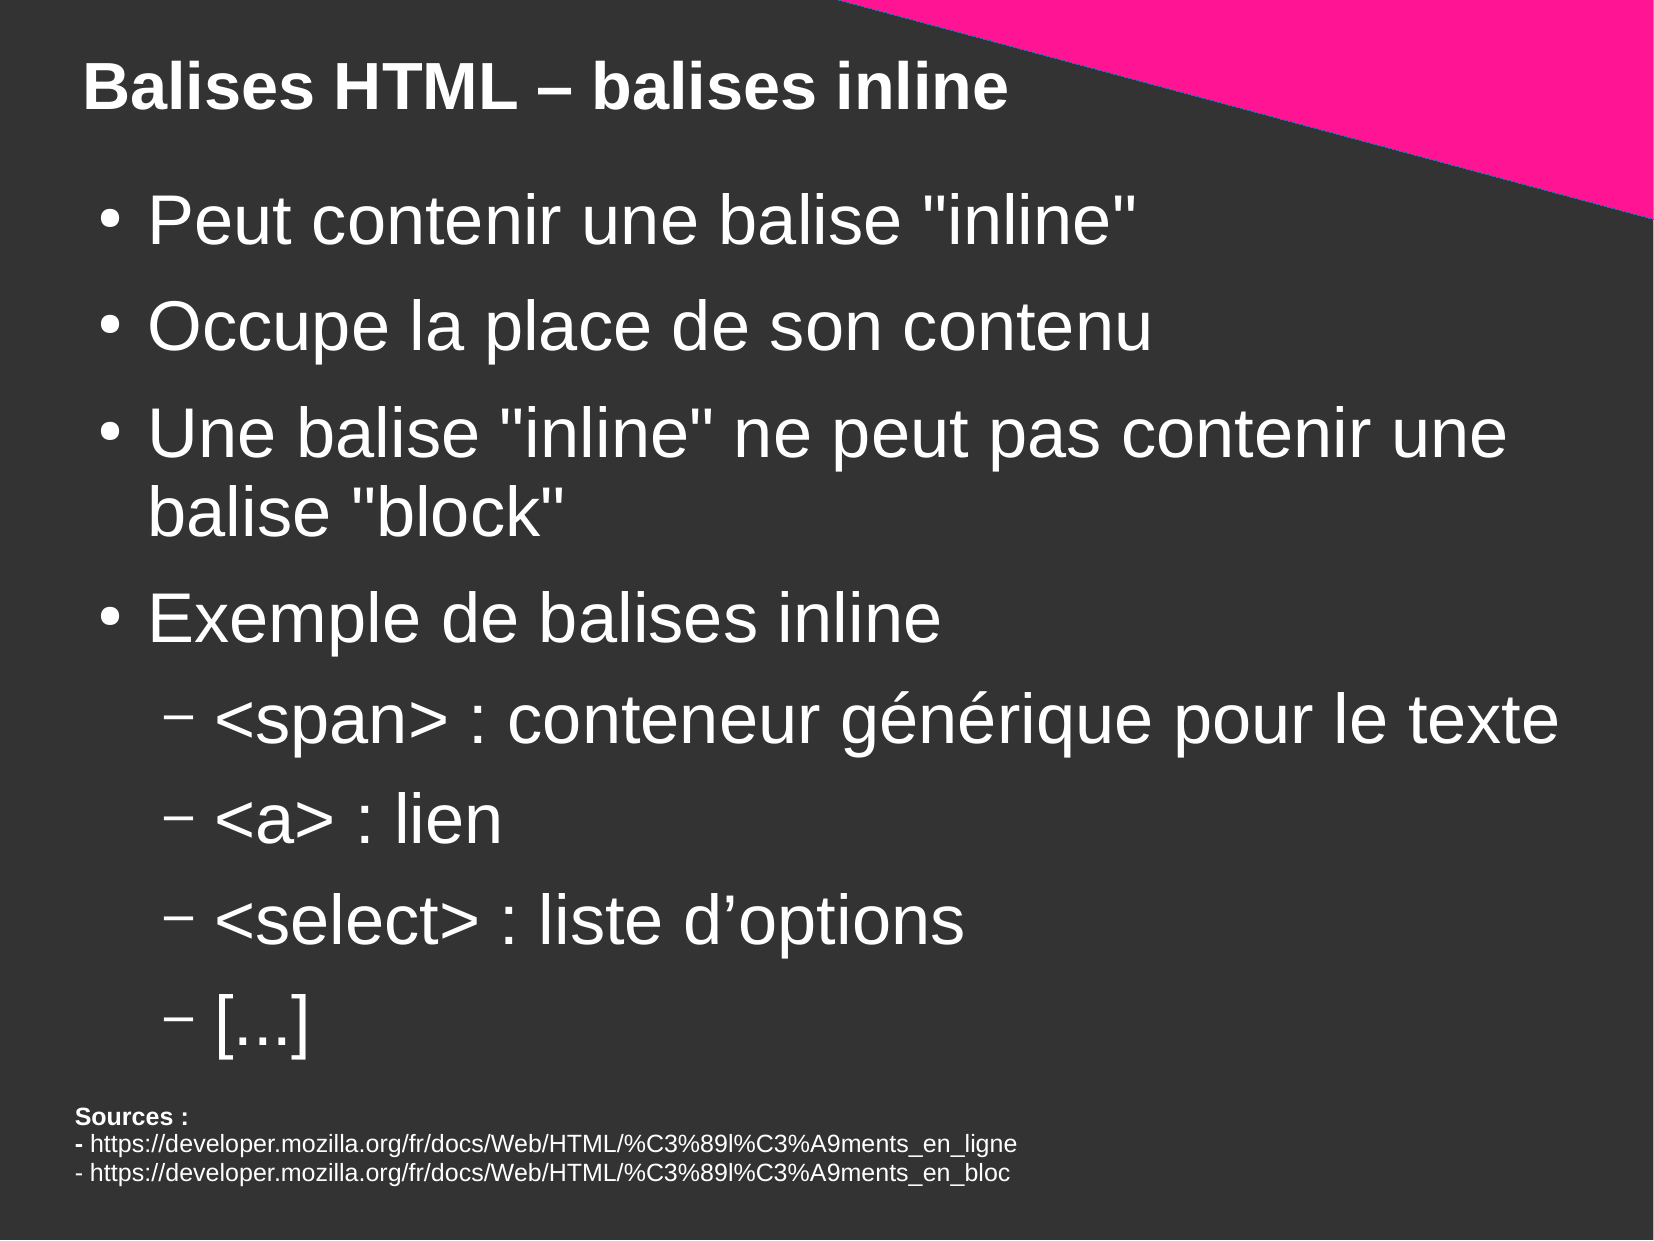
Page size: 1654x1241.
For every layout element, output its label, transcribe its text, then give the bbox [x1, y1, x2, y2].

text_box [838, 0, 1654, 220]
title Balises HTML – balises inline [82, 49, 1437, 162]
text_box Sources : - https://developer.mozilla.org/fr/docs/Web/HTML/%C3%89l%C3%A9ments_en_ligne - https://developer.mozilla.org/fr/docs/Web/HTML/%C3%89l%C3%A9ments_en_bloc [59, 1094, 1546, 1227]
list Peut contenir une balise "inline" Occupe la place de son contenu Une balise "inline" ne peut pas contenir une balise "block" Exemple de balises inline <span> : conteneur générique pour le texte <a> : lien <select> : liste d’options [...] [80, 180, 1620, 1075]
